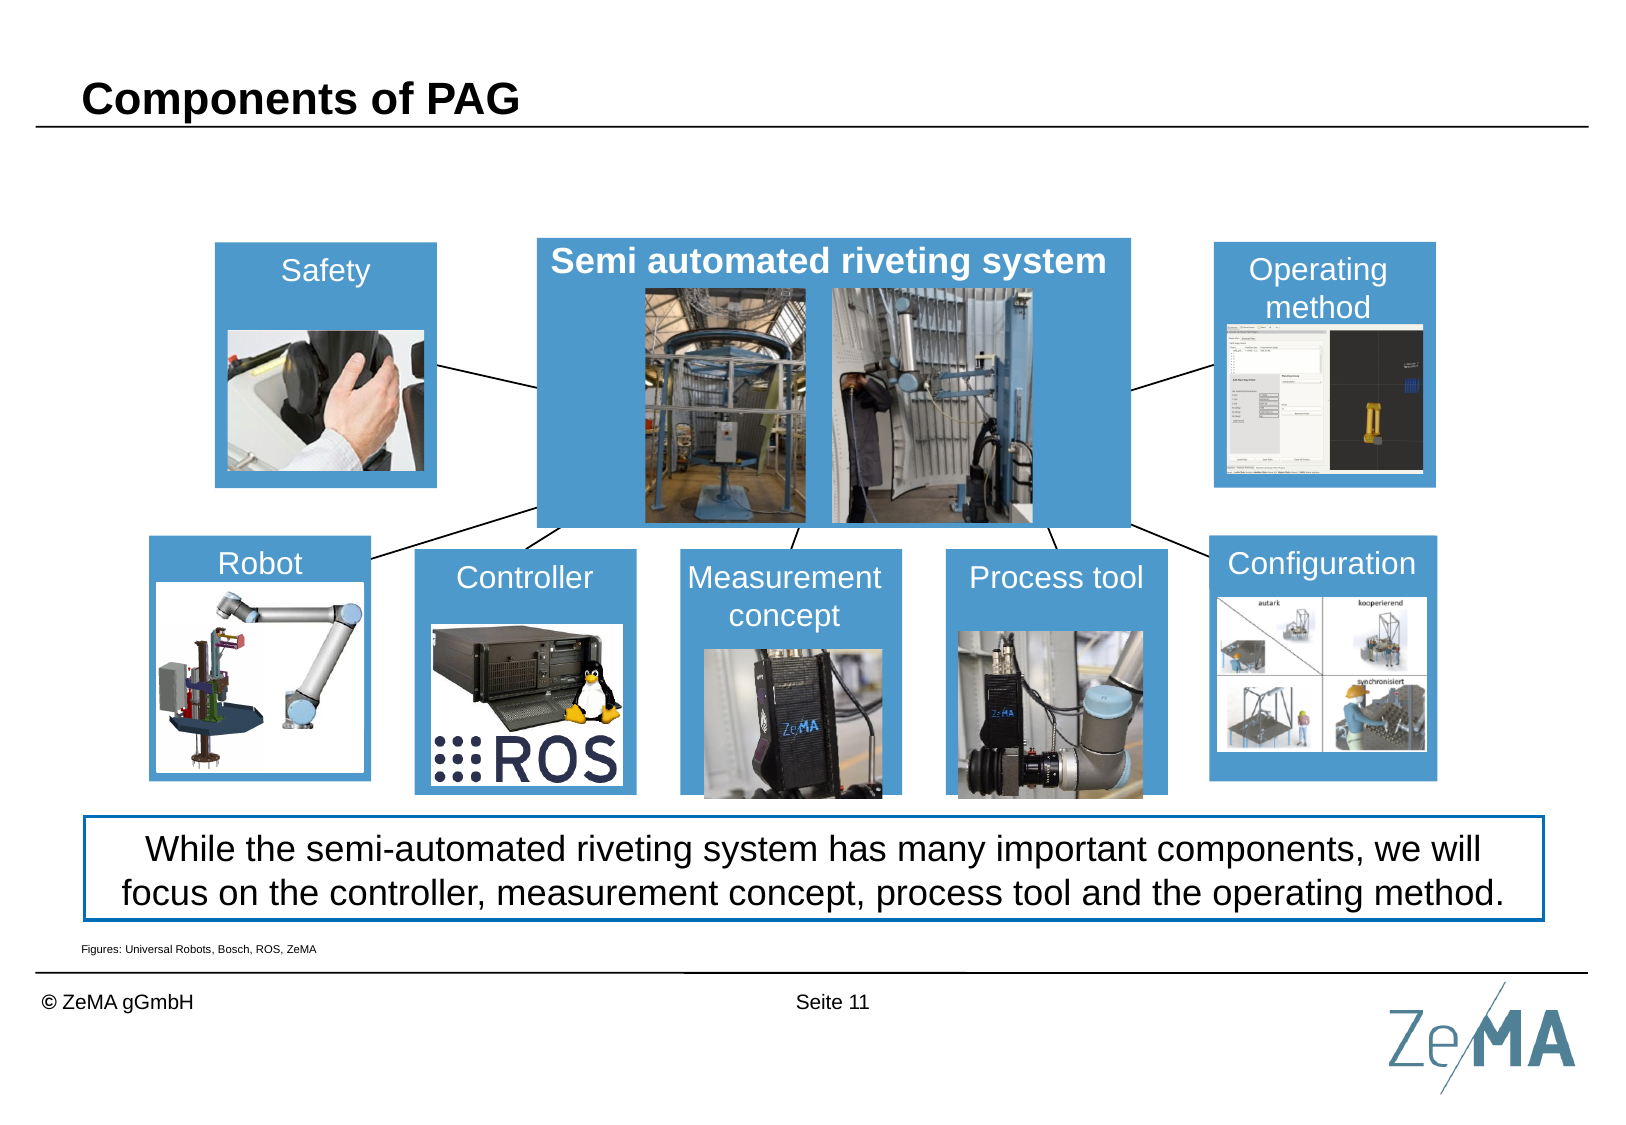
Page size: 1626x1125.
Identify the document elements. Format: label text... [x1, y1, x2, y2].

picture [645, 288, 806, 523]
picture [704, 649, 883, 799]
picture [1226, 334, 1424, 474]
text_box Robot [149, 535, 372, 590]
text_box [214, 296, 437, 489]
text_box Configuration [1209, 535, 1436, 590]
picture [1379, 981, 1584, 1095]
text_box Semi automated riveting system [524, 229, 1144, 289]
picture [431, 624, 623, 786]
title Components of PAG [81, 44, 1544, 124]
text_box Operating method [1200, 241, 1437, 334]
text_box [149, 582, 372, 782]
picture [958, 631, 1144, 799]
text_box [414, 549, 637, 795]
text_box Measurement concept [667, 549, 903, 641]
text_box While the semi-automated riveting system has many important components, we will focus on the controller, measurement concept, process tool and the operating method. [84, 816, 1544, 921]
text_box Controller [414, 549, 636, 603]
text_box [1213, 334, 1436, 488]
text_box Figures: Universal Robots, Bosch, ROS, ZeMA [81, 941, 1625, 964]
text_box Safety [214, 242, 437, 296]
text_box [1209, 535, 1438, 782]
text_box [680, 641, 903, 795]
picture [1217, 597, 1427, 752]
text_box Process tool [945, 549, 1168, 603]
text_box [945, 603, 1168, 795]
picture [158, 589, 365, 773]
picture [227, 330, 425, 471]
text_box [536, 289, 1132, 528]
picture [832, 288, 1033, 523]
